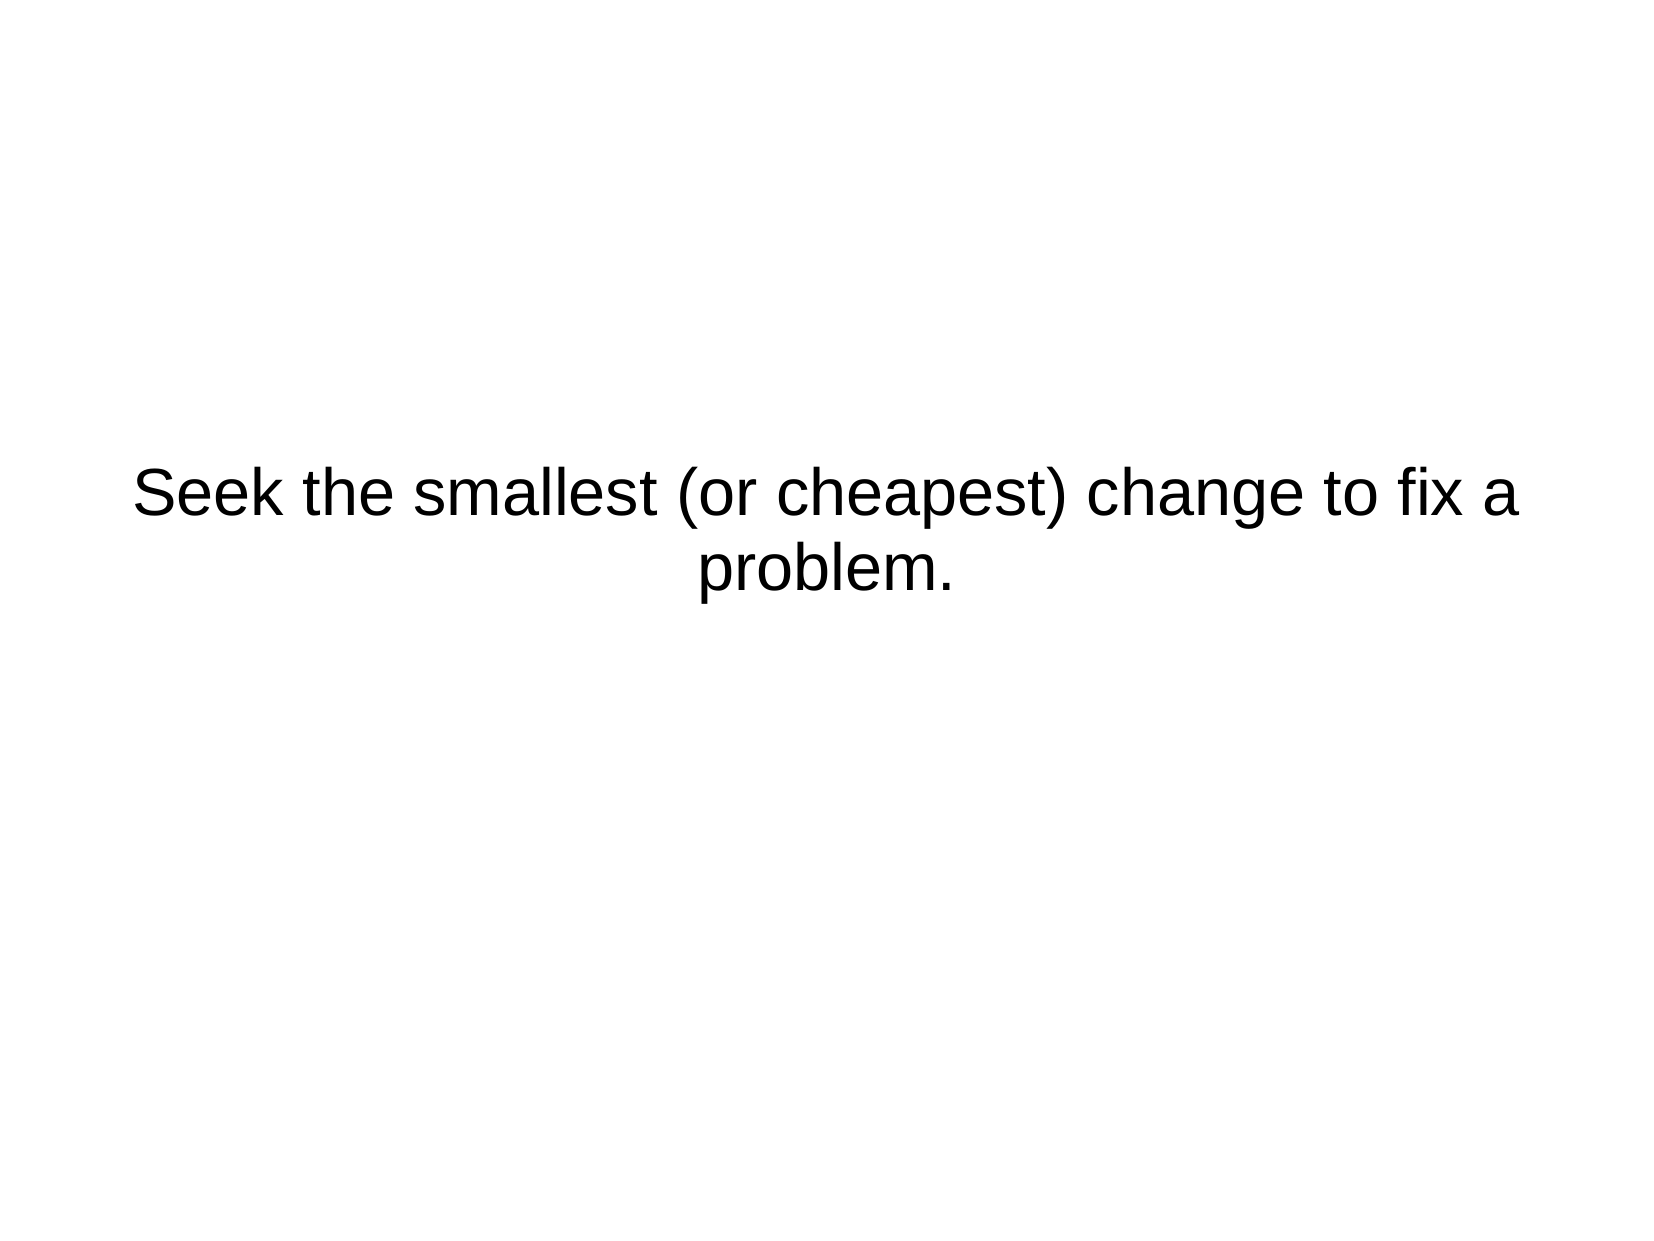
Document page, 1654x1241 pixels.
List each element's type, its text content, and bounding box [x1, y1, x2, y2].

subtitle Seek the smallest (or cheapest) change to fix a problem. [82, 49, 1571, 1010]
